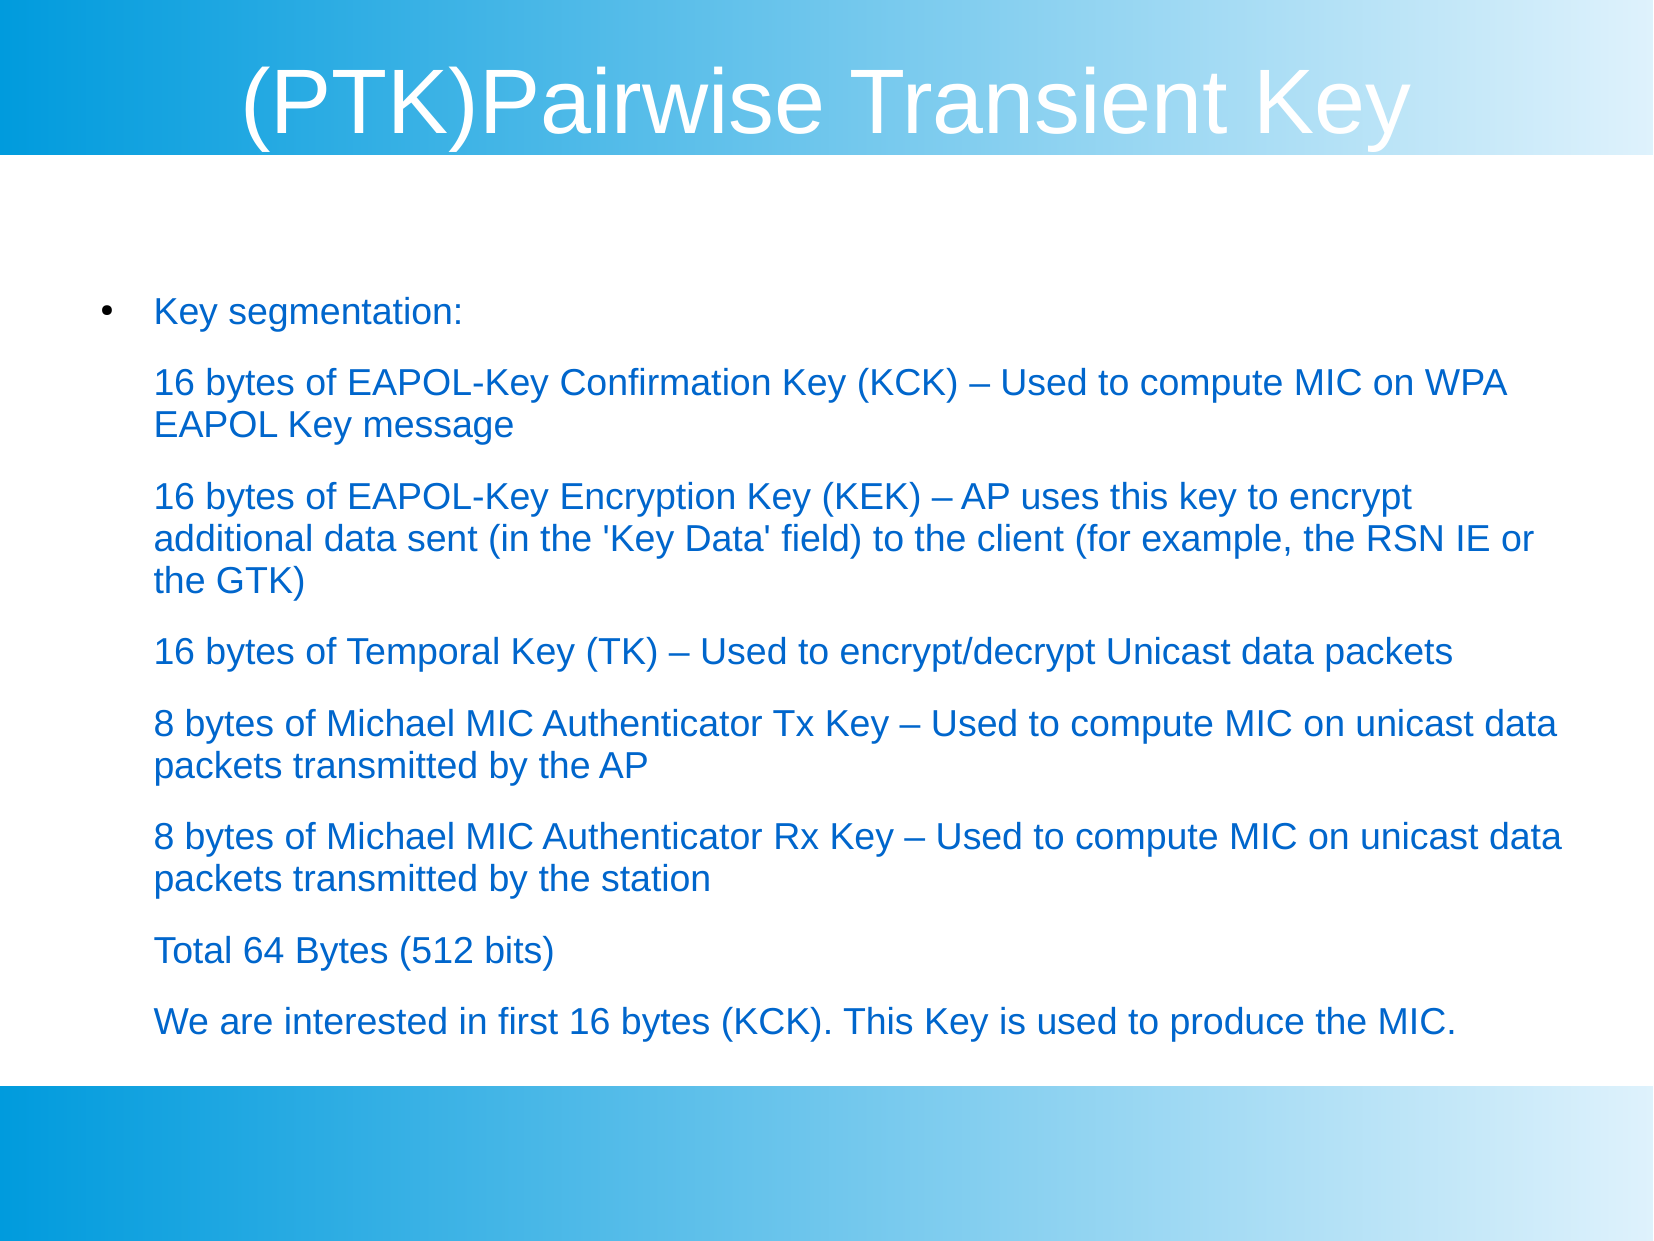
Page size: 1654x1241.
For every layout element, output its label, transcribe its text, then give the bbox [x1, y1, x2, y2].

list Key segmentation: 16 bytes of EAPOL-Key Confirmation Key (KCK) – Used to compute MIC on WPA EAPOL Key message 16 bytes of EAPOL-Key Encryption Key (KEK) – AP uses this key to encrypt additional data sent (in the 'Key Data' field) to the client (for example, the RSN IE or the GTK) 16 bytes of Temporal Key (TK) – Used to encrypt/decrypt Unicast data packets 8 bytes of Michael MIC Authenticator Tx Key – Used to compute MIC on unicast data packets transmitted by the AP 8 bytes of Michael MIC Authenticator Rx Key – Used to compute MIC on unicast data packets transmitted by the station Total 64 Bytes (512 bits) We are interested in first 16 bytes (KCK). This Key is used to produce the MIC. [82, 290, 1571, 1010]
title (PTK)Pairwise Transient Key [82, 49, 1571, 155]
